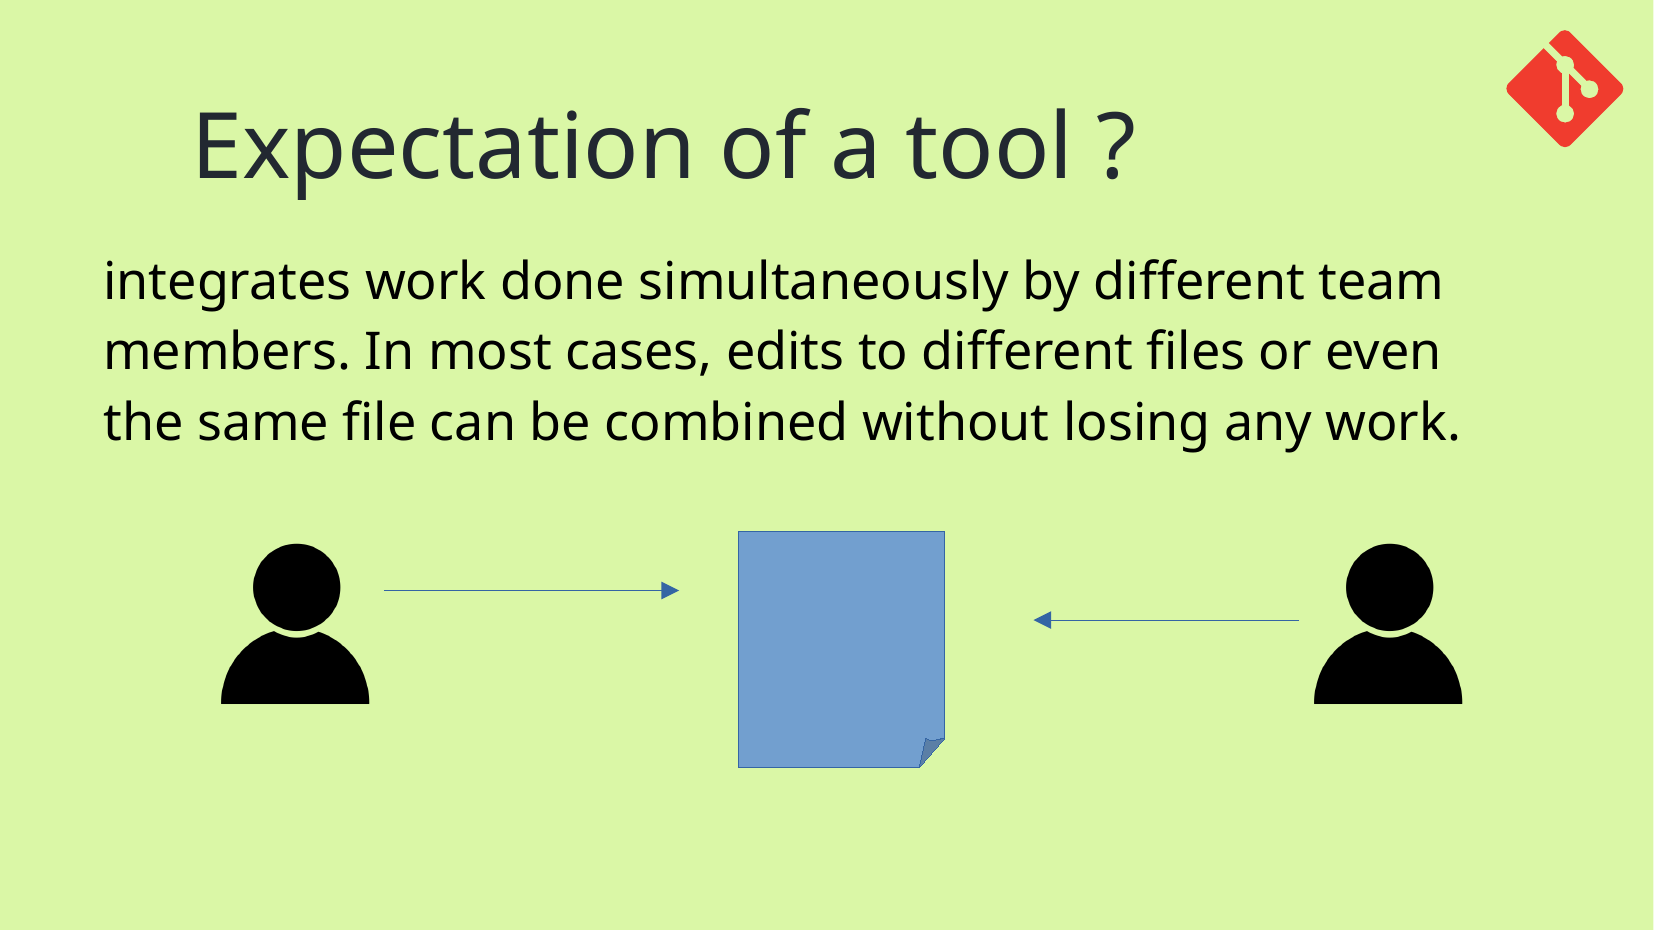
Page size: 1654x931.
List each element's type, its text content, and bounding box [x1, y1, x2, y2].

text_box [738, 531, 945, 768]
picture [1505, 29, 1625, 148]
title Expectation of a tool ? [23, 29, 1329, 257]
text_box integrates work done simultaneously by different team members. In most cases, edits to different files or even the same file can be combined without losing any work. [88, 236, 1536, 426]
picture [1299, 531, 1477, 709]
picture [206, 531, 384, 709]
